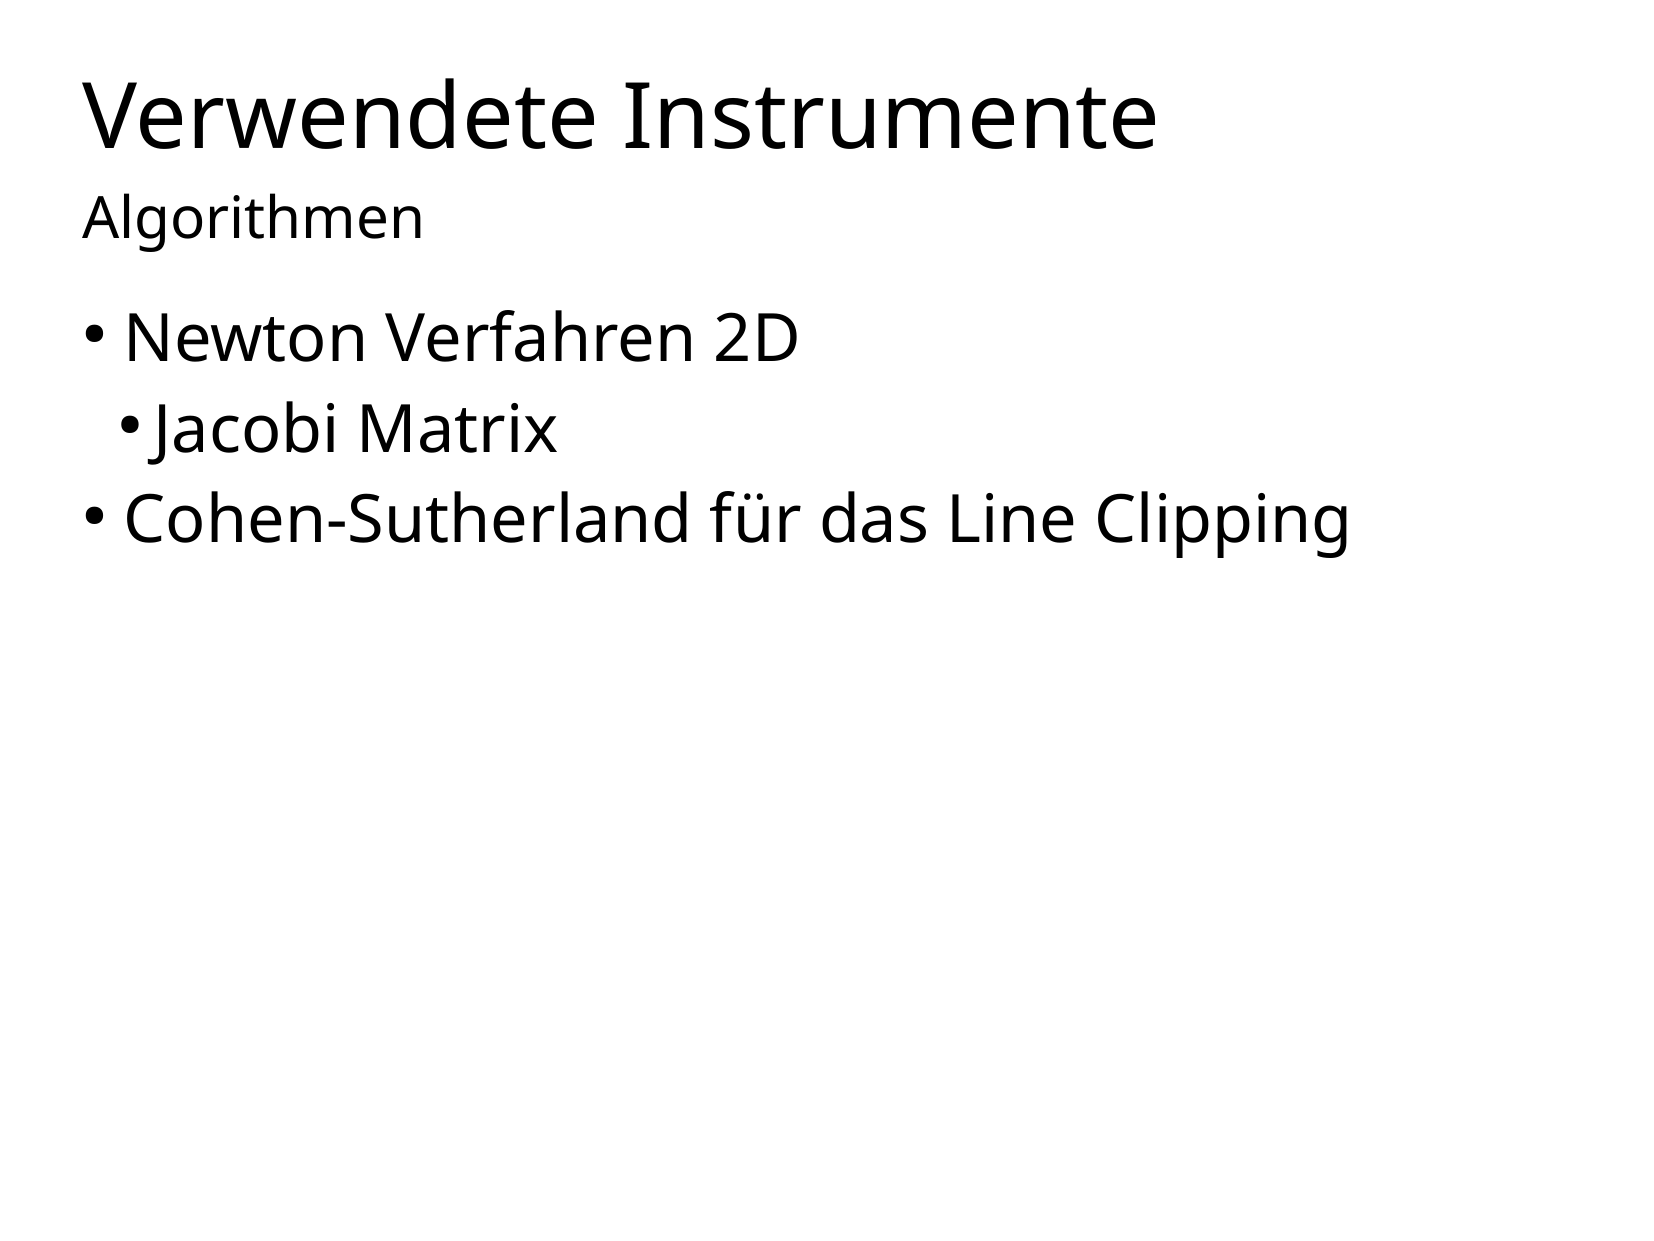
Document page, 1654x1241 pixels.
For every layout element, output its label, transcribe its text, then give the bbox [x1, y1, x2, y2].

title Verwendete Instrumente Algorithmen [82, 49, 1571, 257]
list Newton Verfahren 2D Jacobi Matrix Cohen-Sutherland für das Line Clipping [82, 290, 1571, 1109]
